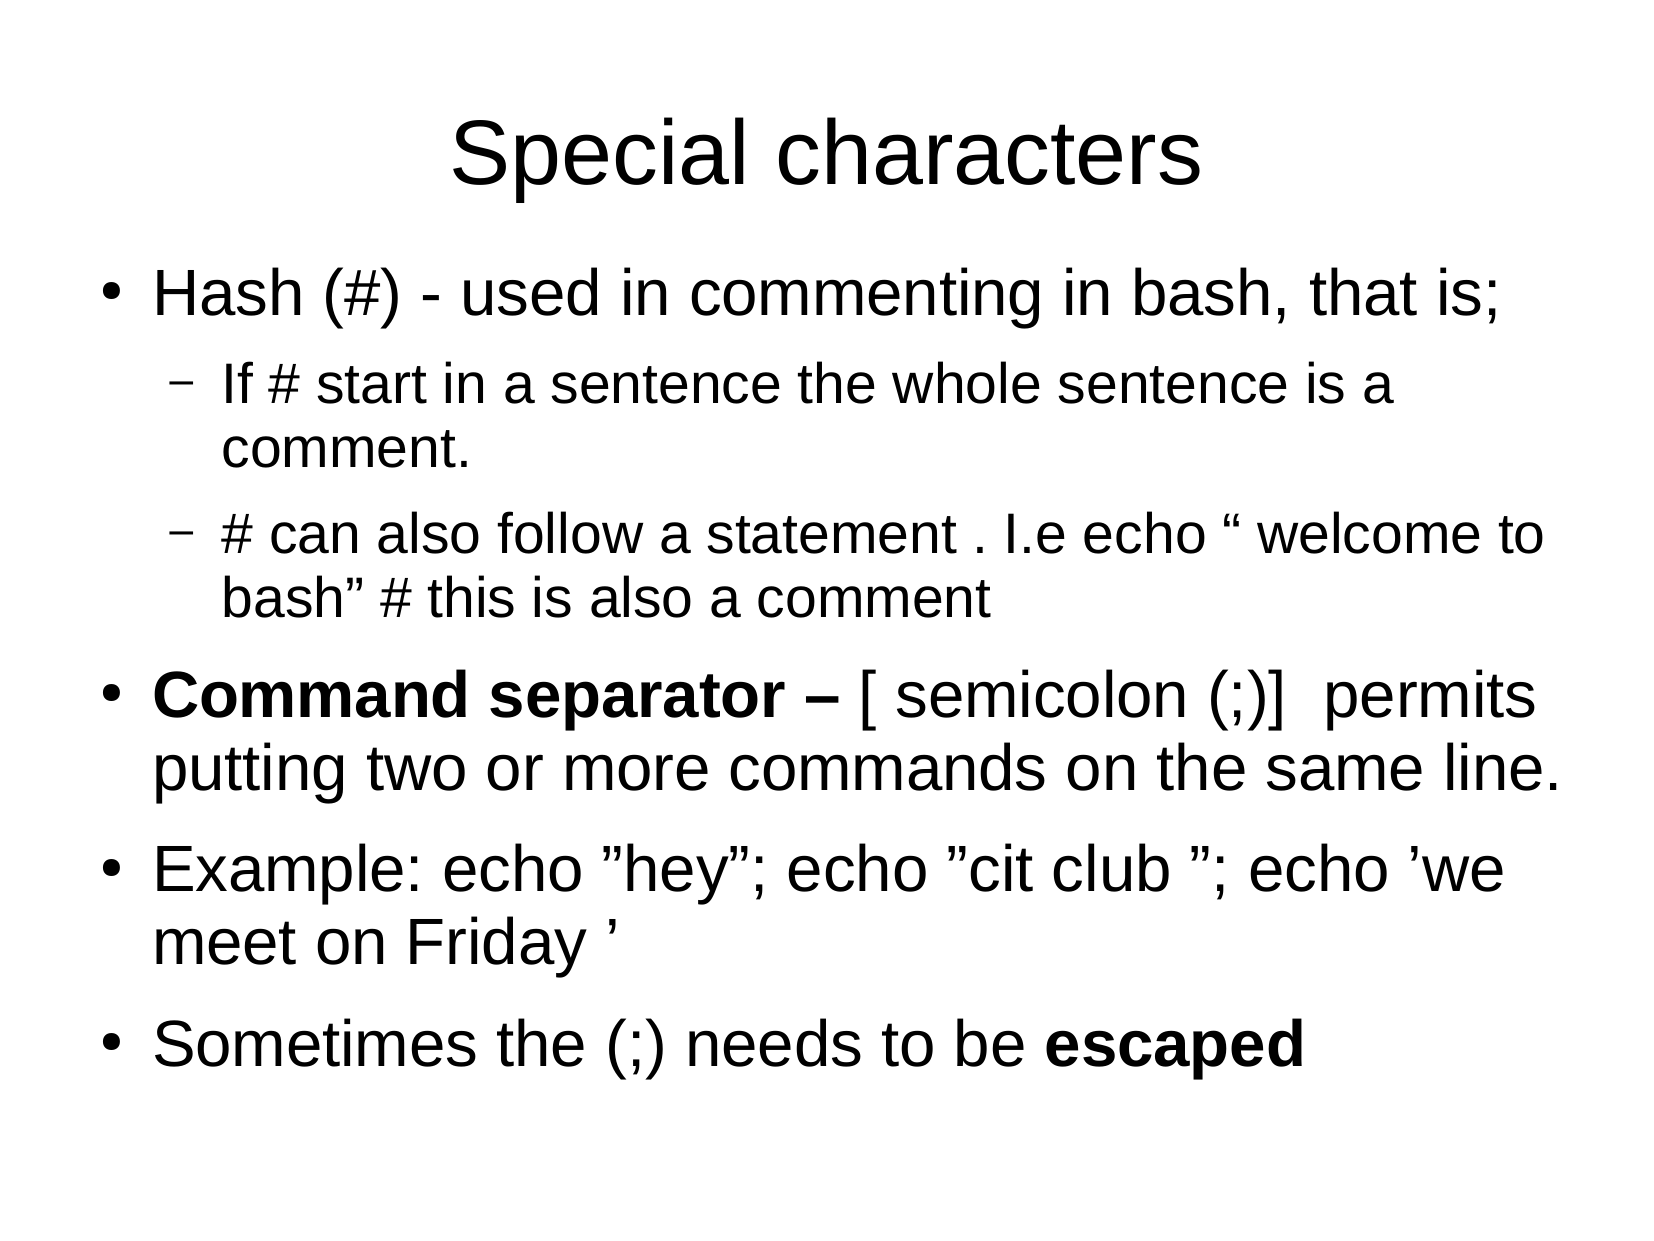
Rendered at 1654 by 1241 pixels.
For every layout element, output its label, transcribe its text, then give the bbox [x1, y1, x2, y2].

title Special characters [82, 49, 1571, 256]
list Hash (#) - used in commenting in bash, that is; If # start in a sentence the whole sentence is a comment. # can also follow a statement . I.e echo “ welcome to bash” # this is also a comment Command separator – [ semicolon (;)] permits putting two or more commands on the same line. Example: echo ”hey”; echo ”cit club ”; echo ’we meet on Friday ’ Sometimes the (;) needs to be escaped [82, 256, 1571, 1141]
